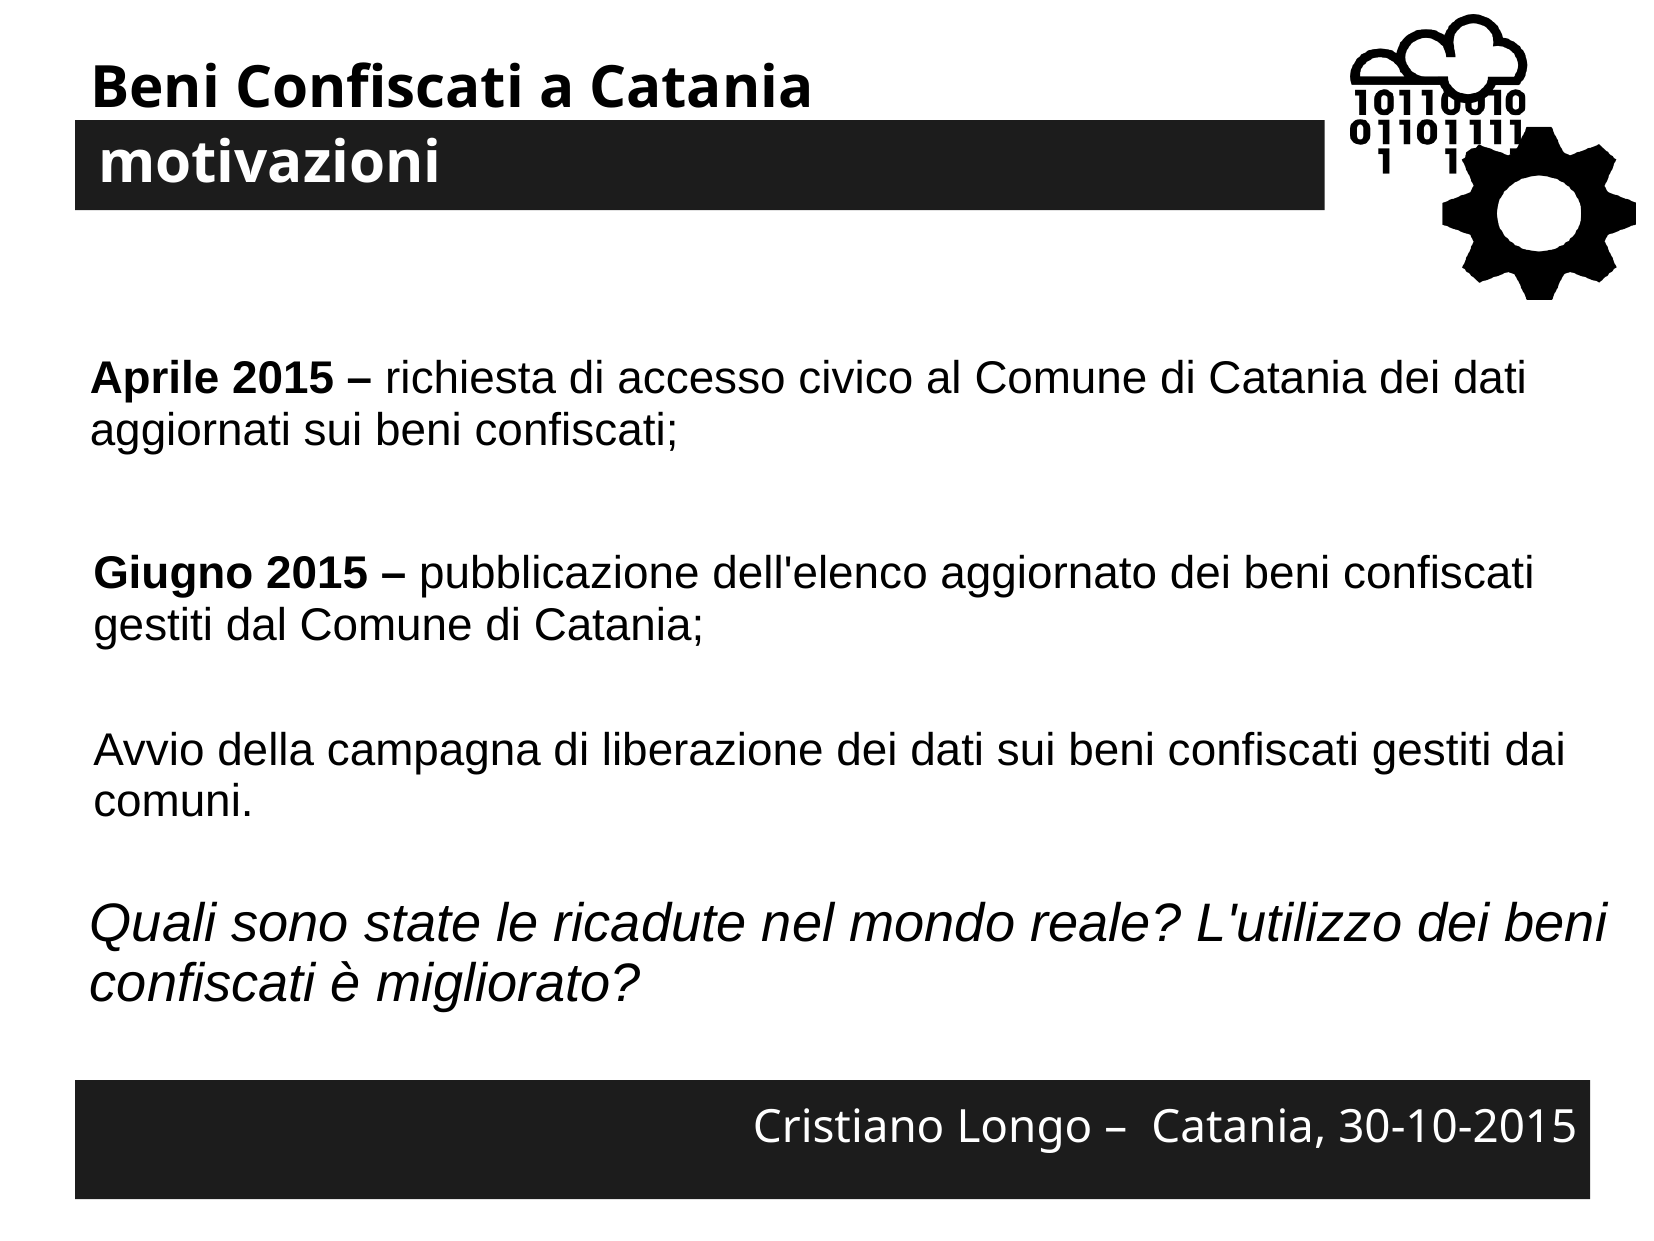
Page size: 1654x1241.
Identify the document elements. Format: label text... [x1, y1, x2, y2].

text_box Giugno 2015 – pubblicazione dell'elenco aggiornato dei beni confiscati gestiti dal Comune di Catania; [78, 540, 1654, 658]
text_box Quali sono state le ricadute nel mondo reale? L'utilizzo dei beni confiscati è migliorato? [75, 885, 1651, 1022]
text_box Avvio della campagna di liberazione dei dati sui beni confiscati gestiti dai comuni. [78, 716, 1654, 834]
list Beni Confiscati a Catania [75, 45, 1325, 120]
list Cristiano Longo – Catania, 30-10-2015 [75, 1080, 1591, 1200]
text_box Aprile 2015 – richiesta di accesso civico al Comune di Catania dei dati aggiornati sui beni confiscati; [75, 345, 1651, 463]
picture [1350, 14, 1636, 301]
list motivazioni [75, 120, 1325, 211]
